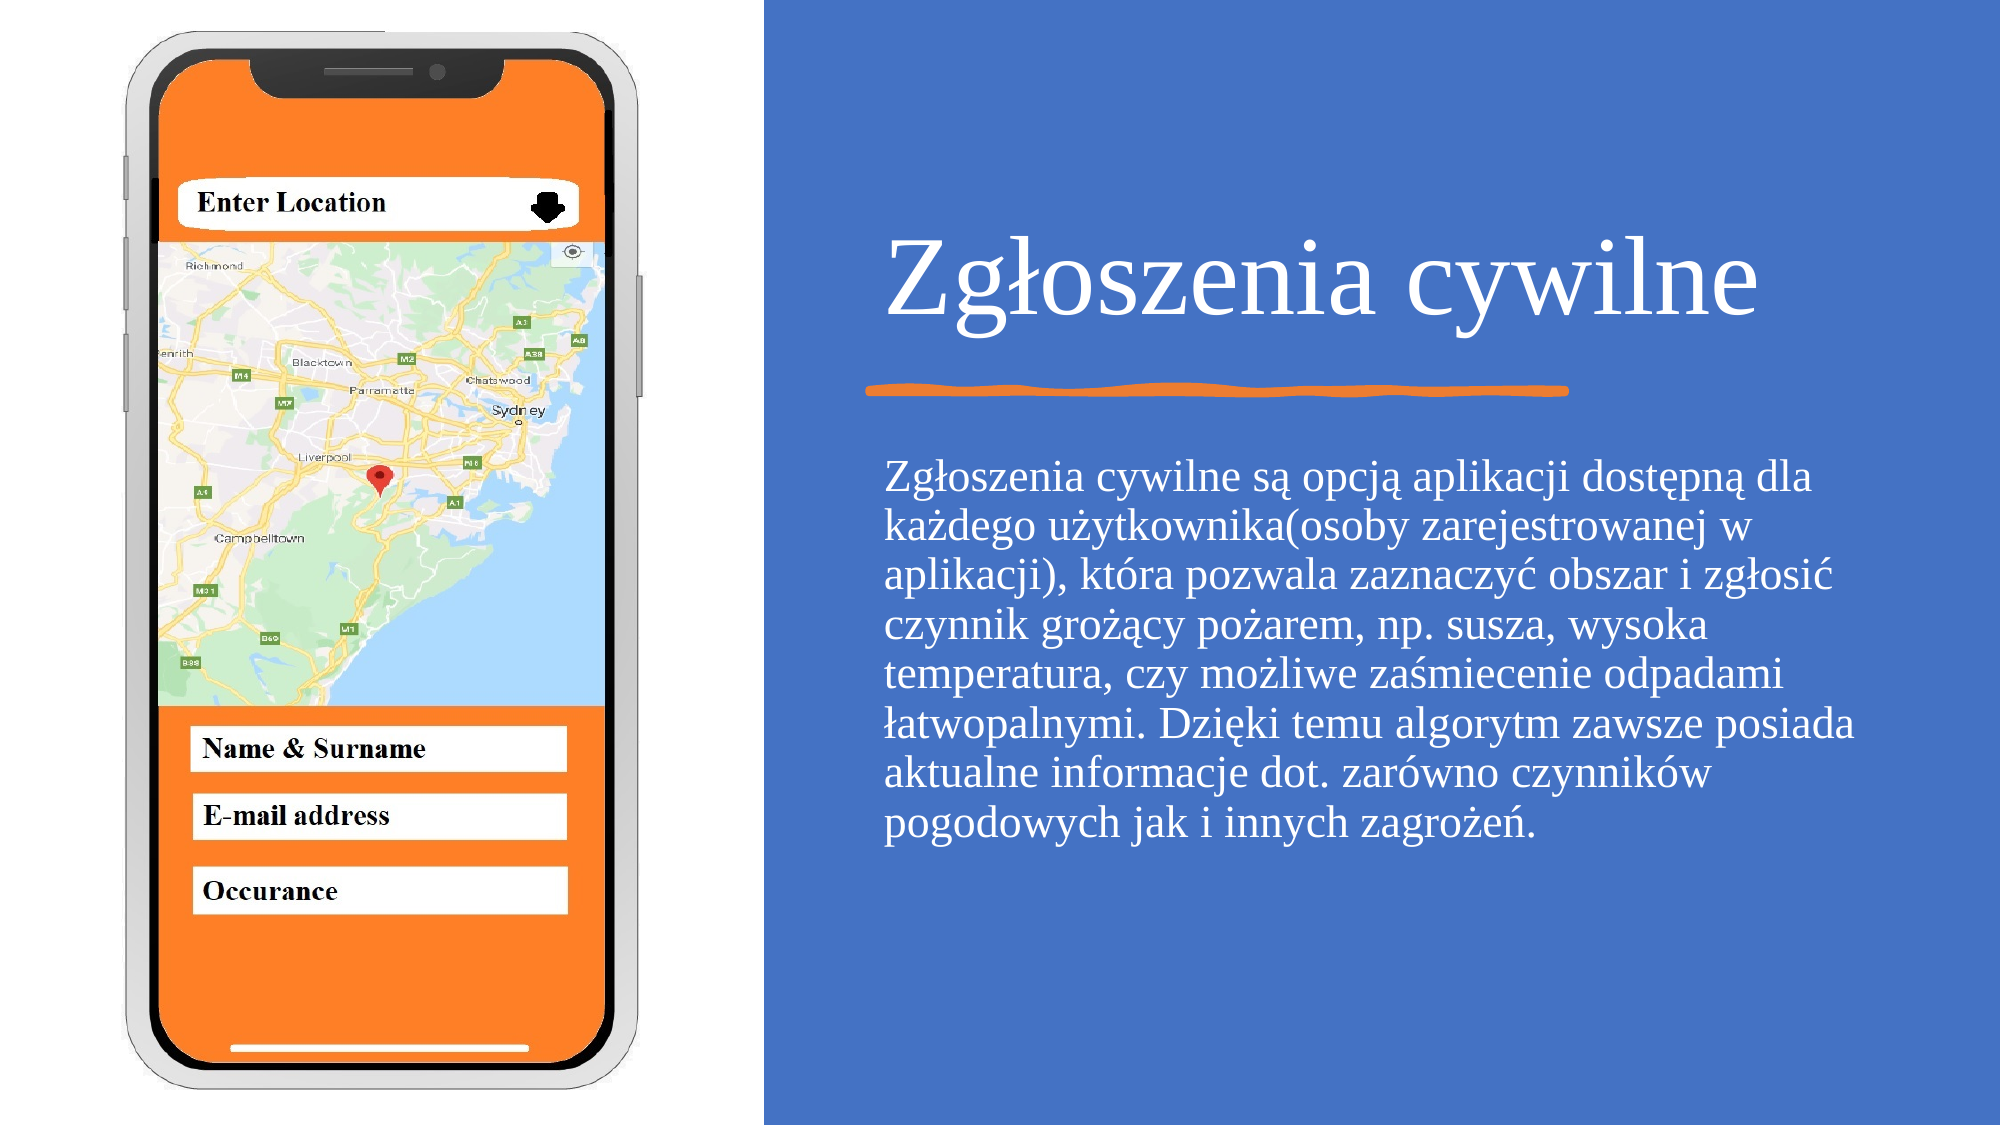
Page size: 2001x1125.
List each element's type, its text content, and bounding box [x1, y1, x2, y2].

list Zgłoszenia cywilne są opcją aplikacji dostępną dla każdego użytkownika(osoby zarejestrowanej w aplikacji), która pozwala zaznaczyć obszar i zgłosić czynnik grożący pożarem, np. susza, wysoka temperatura, czy możliwe zaśmiecenie odpadami łatwopalnymi. Dzięki temu algorytm zawsze posiada aktualne informacje dot. zarówno czynników pogodowych jak i innych zagrożeń. [869, 443, 1895, 1016]
picture [0, 0, 764, 1125]
text_box [764, 0, 2000, 1125]
title Zgłoszenia cywilne [869, 53, 1895, 347]
